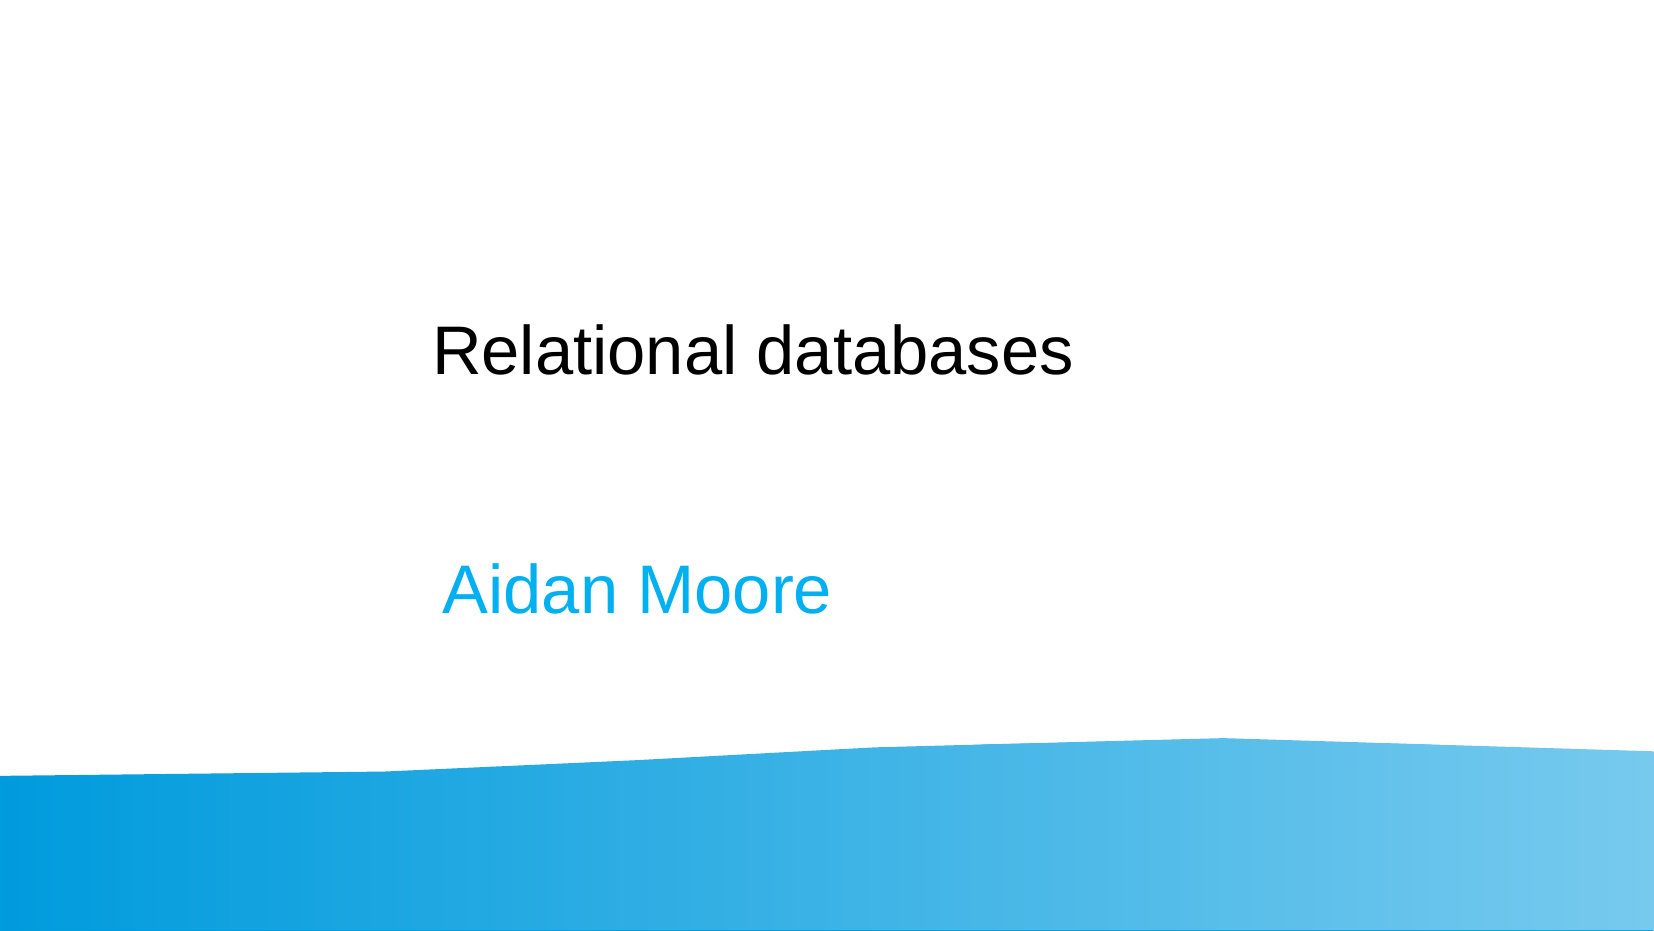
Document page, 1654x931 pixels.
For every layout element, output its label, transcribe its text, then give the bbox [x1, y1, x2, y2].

title Relational databases [15, 258, 1492, 436]
title Aidan Moore [225, 544, 1051, 629]
